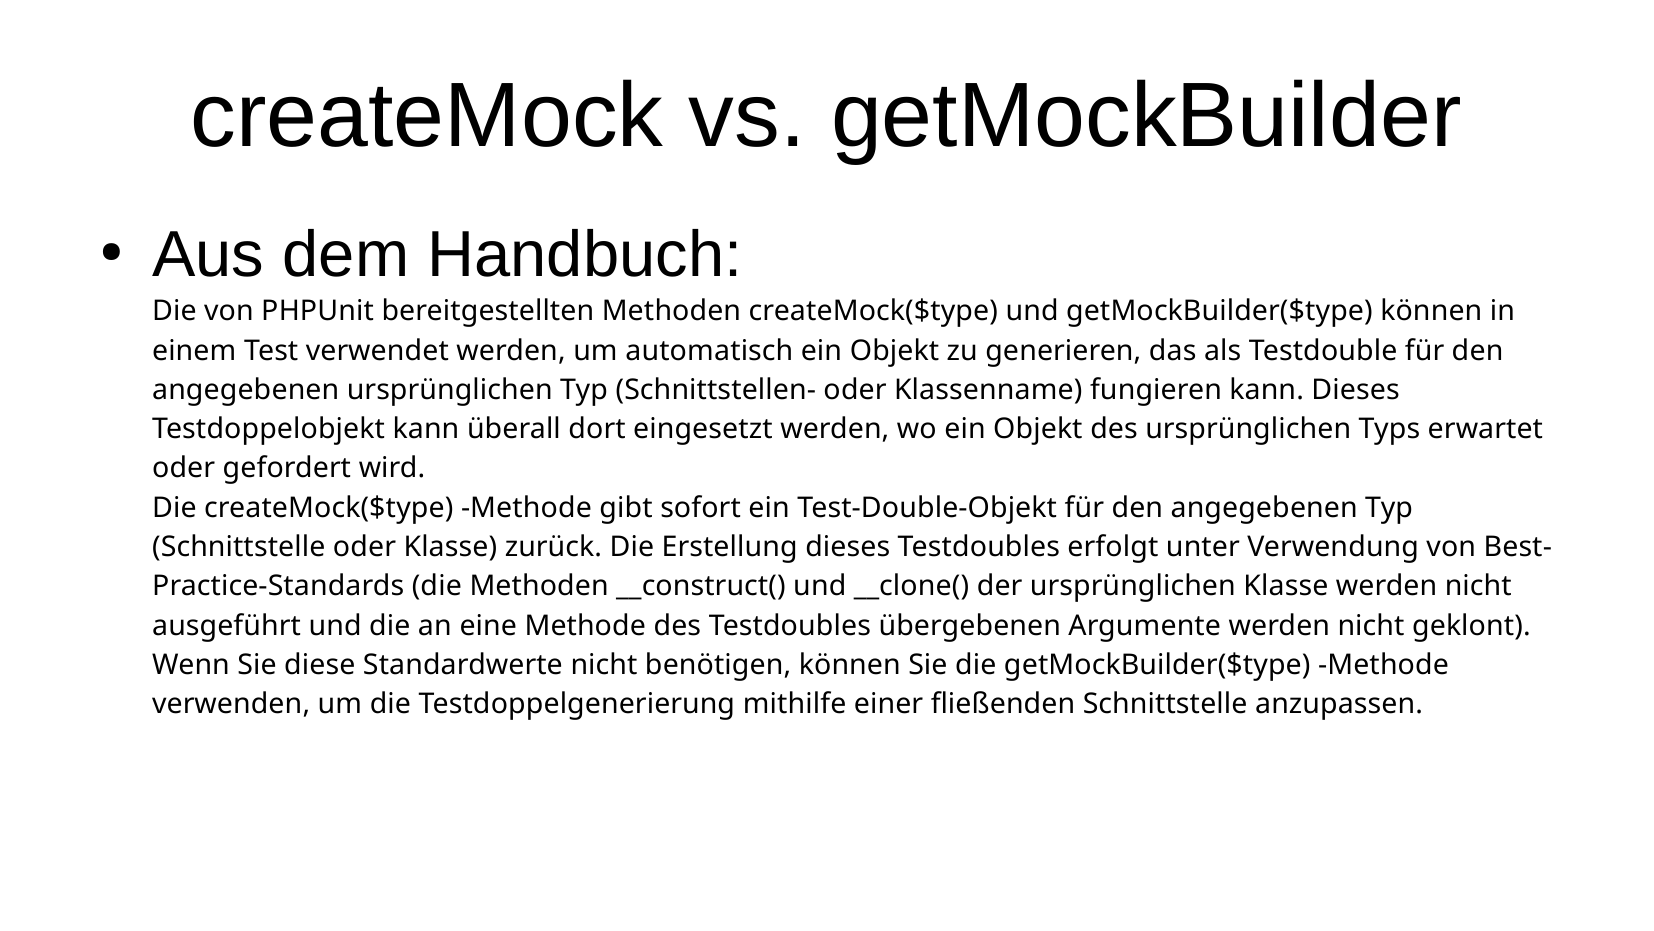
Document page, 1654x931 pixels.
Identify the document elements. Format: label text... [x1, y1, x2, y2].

title createMock vs. getMockBuilder [82, 36, 1571, 193]
list Aus dem Handbuch: Die von PHPUnit bereitgestellten Methoden createMock($type) und getMockBuilder($type) können in einem Test verwendet werden, um automatisch ein Objekt zu generieren, das als Testdouble für den angegebenen ursprünglichen Typ (Schnittstellen- oder Klassenname) fungieren kann. Dieses Testdoppelobjekt kann überall dort eingesetzt werden, wo ein Objekt des ursprünglichen Typs erwartet oder gefordert wird. Die createMock($type) -Methode gibt sofort ein Test-Double-Objekt für den angegebenen Typ (Schnittstelle oder Klasse) zurück. Die Erstellung dieses Testdoubles erfolgt unter Verwendung von Best-Practice-Standards (die Methoden __construct() und __clone() der ursprünglichen Klasse werden nicht ausgeführt und die an eine Methode des Testdoubles übergebenen Argumente werden nicht geklont). Wenn Sie diese Standardwerte nicht benötigen, können Sie die getMockBuilder($type) -Methode verwenden, um die Testdoppelgenerierung mithilfe einer fließenden Schnittstelle anzupassen. [82, 217, 1571, 757]
